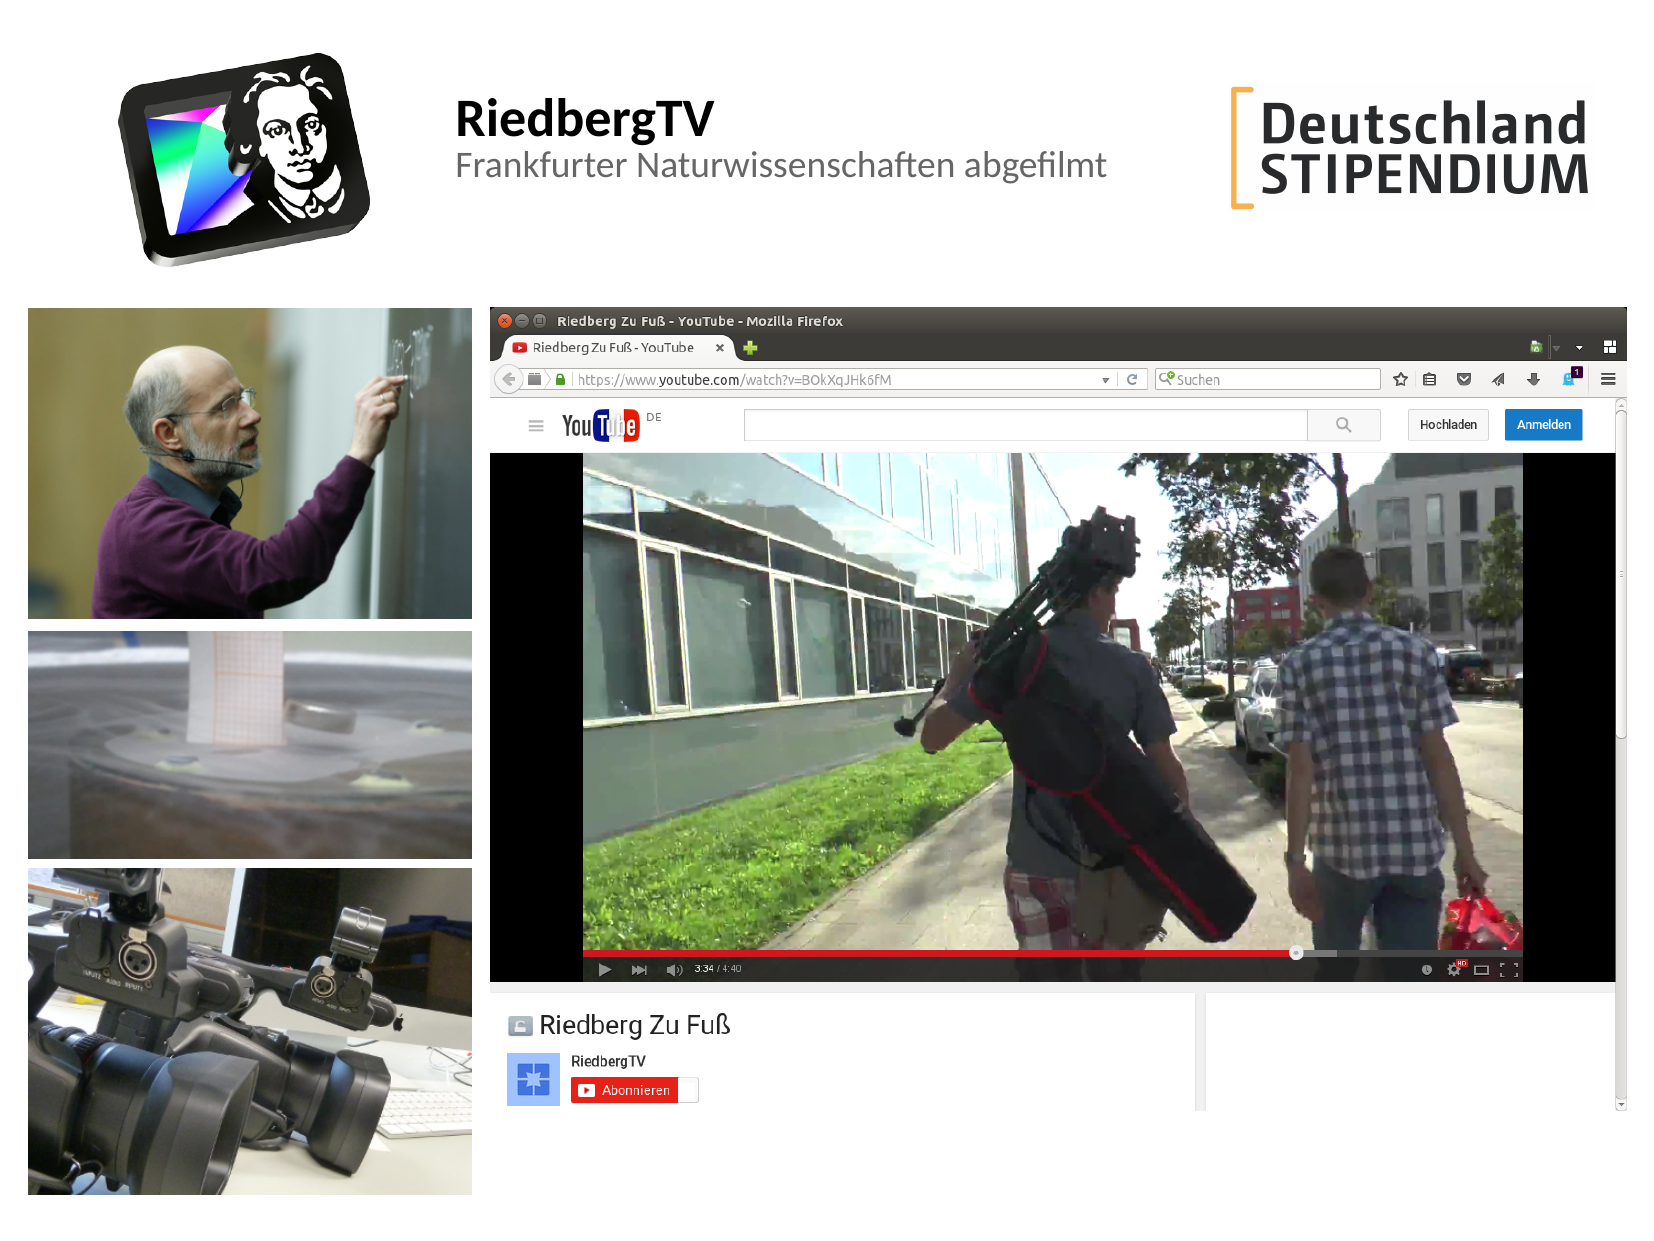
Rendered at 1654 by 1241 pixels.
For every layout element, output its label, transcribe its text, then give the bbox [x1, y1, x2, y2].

picture [1228, 82, 1595, 213]
picture [490, 307, 1627, 1111]
picture [118, 53, 370, 267]
text_box RiedbergTV Frankfurter Naturwissenschaften abgefilmt [440, 87, 1123, 195]
picture [28, 308, 472, 619]
picture [28, 631, 472, 859]
picture [28, 868, 472, 1195]
